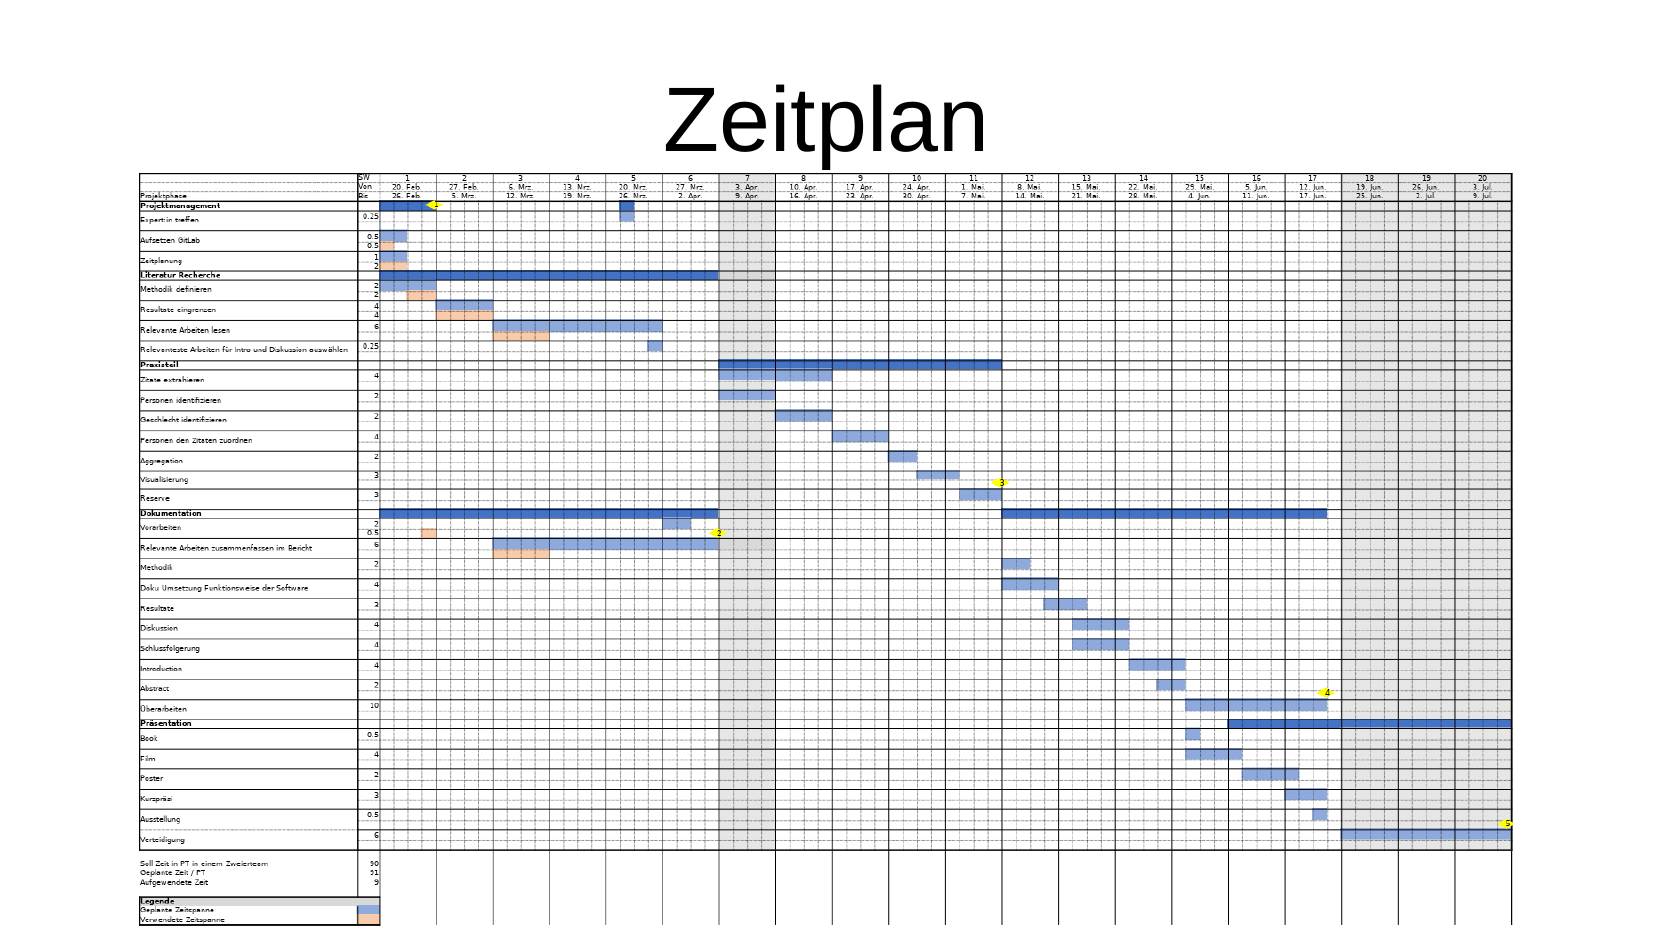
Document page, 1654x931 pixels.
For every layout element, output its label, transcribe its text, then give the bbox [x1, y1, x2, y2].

title Zeitplan [82, 37, 1571, 193]
picture [139, 173, 1515, 928]
